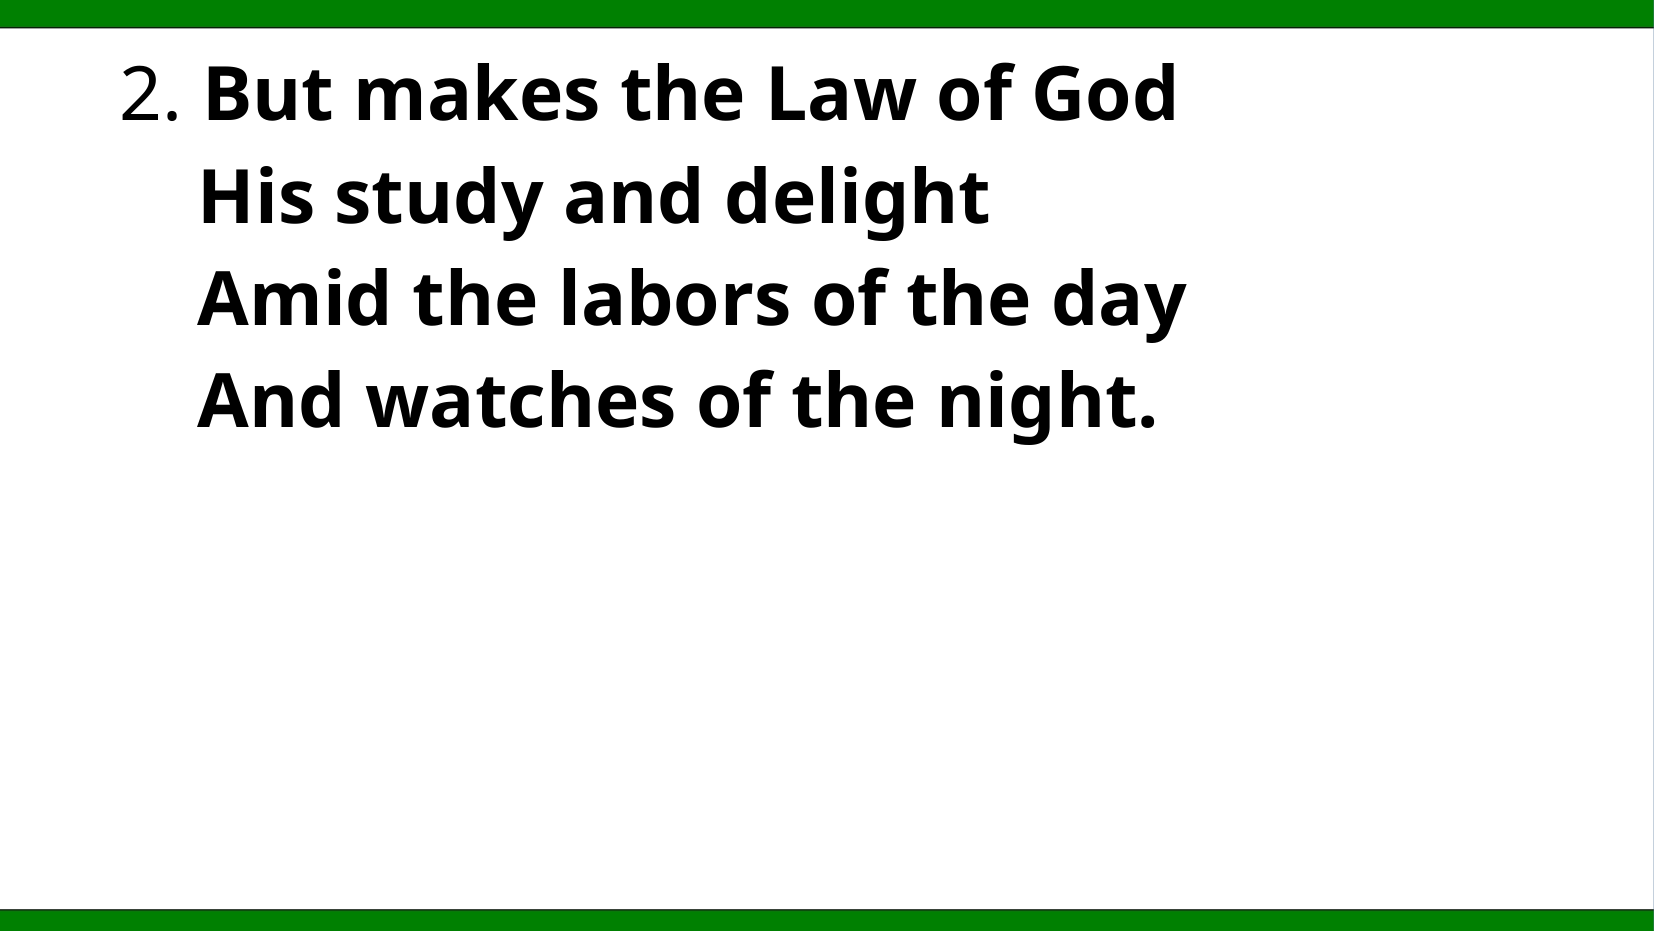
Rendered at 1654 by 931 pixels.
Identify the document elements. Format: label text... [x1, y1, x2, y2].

picture [0, 0, 1654, 931]
text_box 2. But makes the Law of God His study and delight Amid the labors of the day And watches of the night. [105, 33, 1561, 466]
